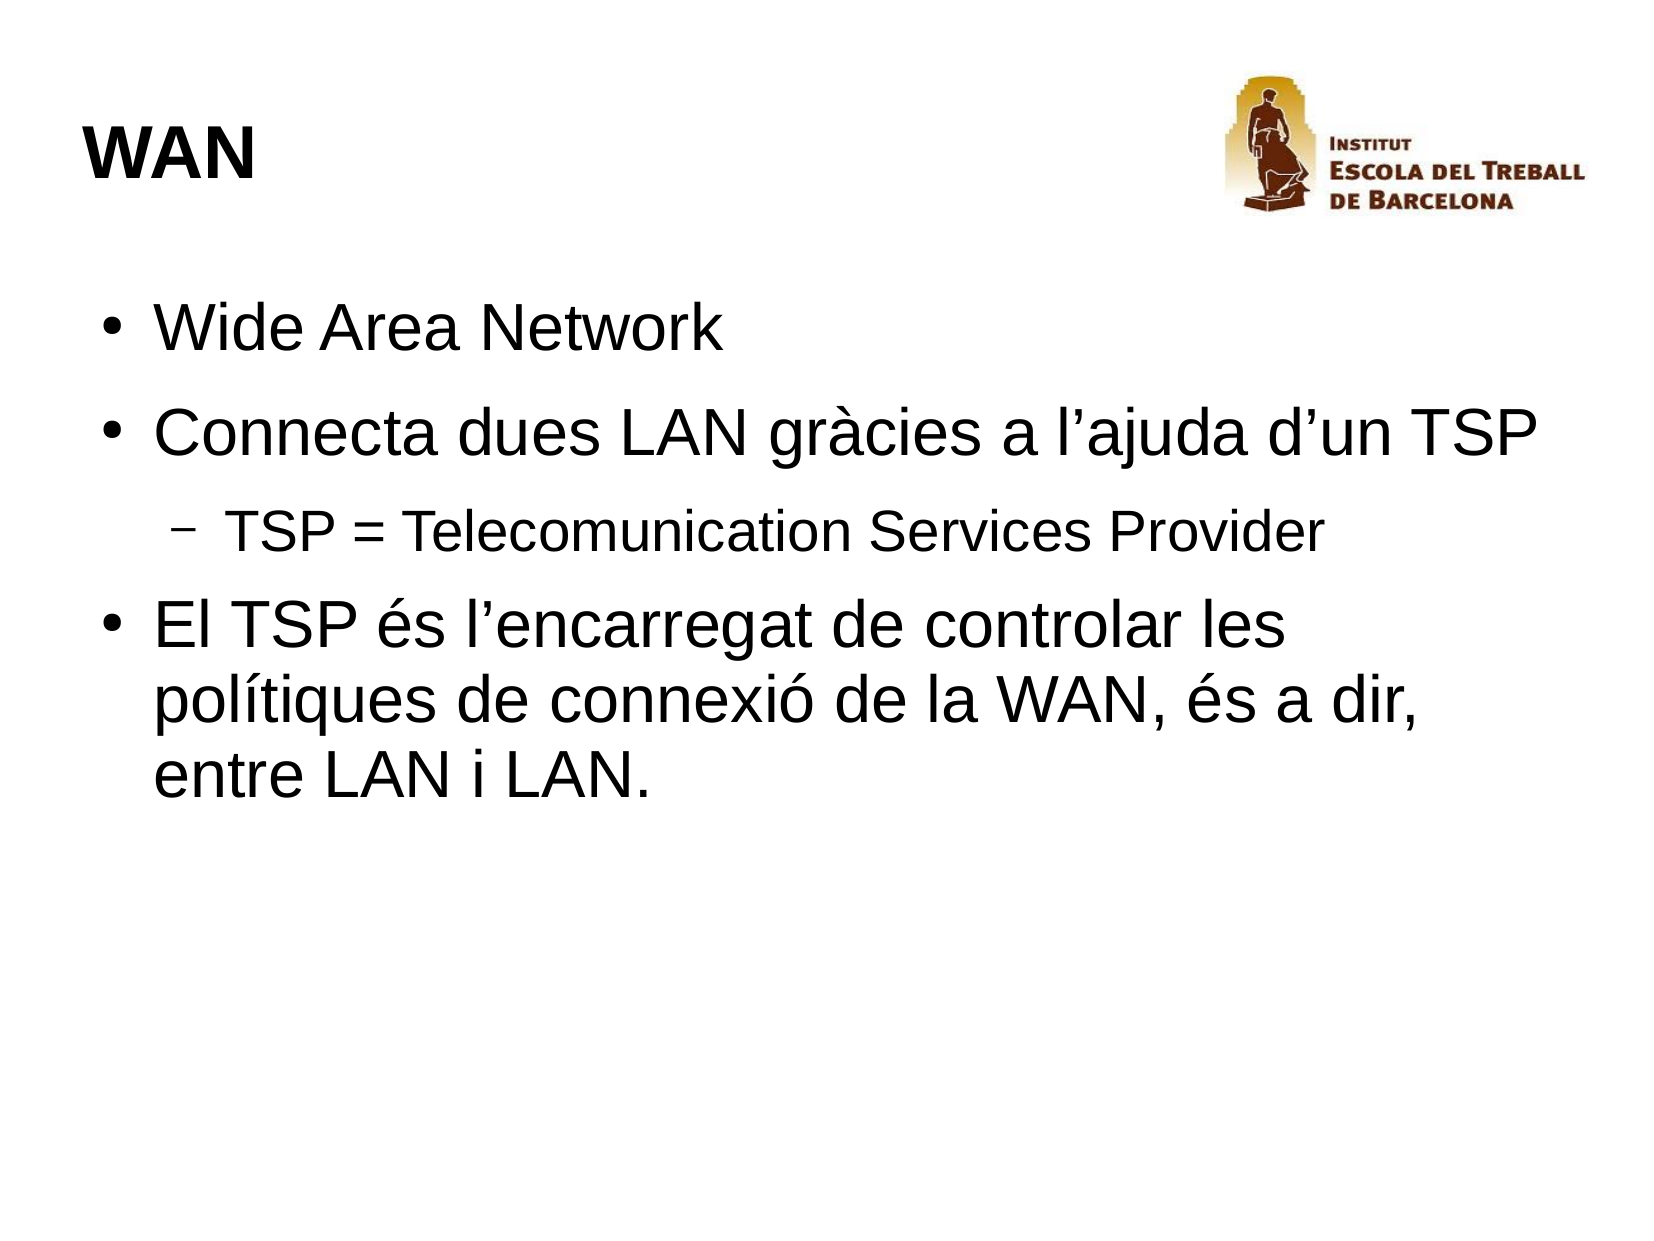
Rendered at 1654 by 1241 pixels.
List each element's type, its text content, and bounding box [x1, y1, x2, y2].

list Wide Area Network Connecta dues LAN gràcies a l’ajuda d’un TSP TSP = Telecomunication Services Provider El TSP és l’encarregat de controlar les polítiques de connexió de la WAN, és a dir, entre LAN i LAN. [82, 290, 1571, 1241]
title WAN [82, 49, 1571, 257]
picture [1204, 70, 1595, 223]
